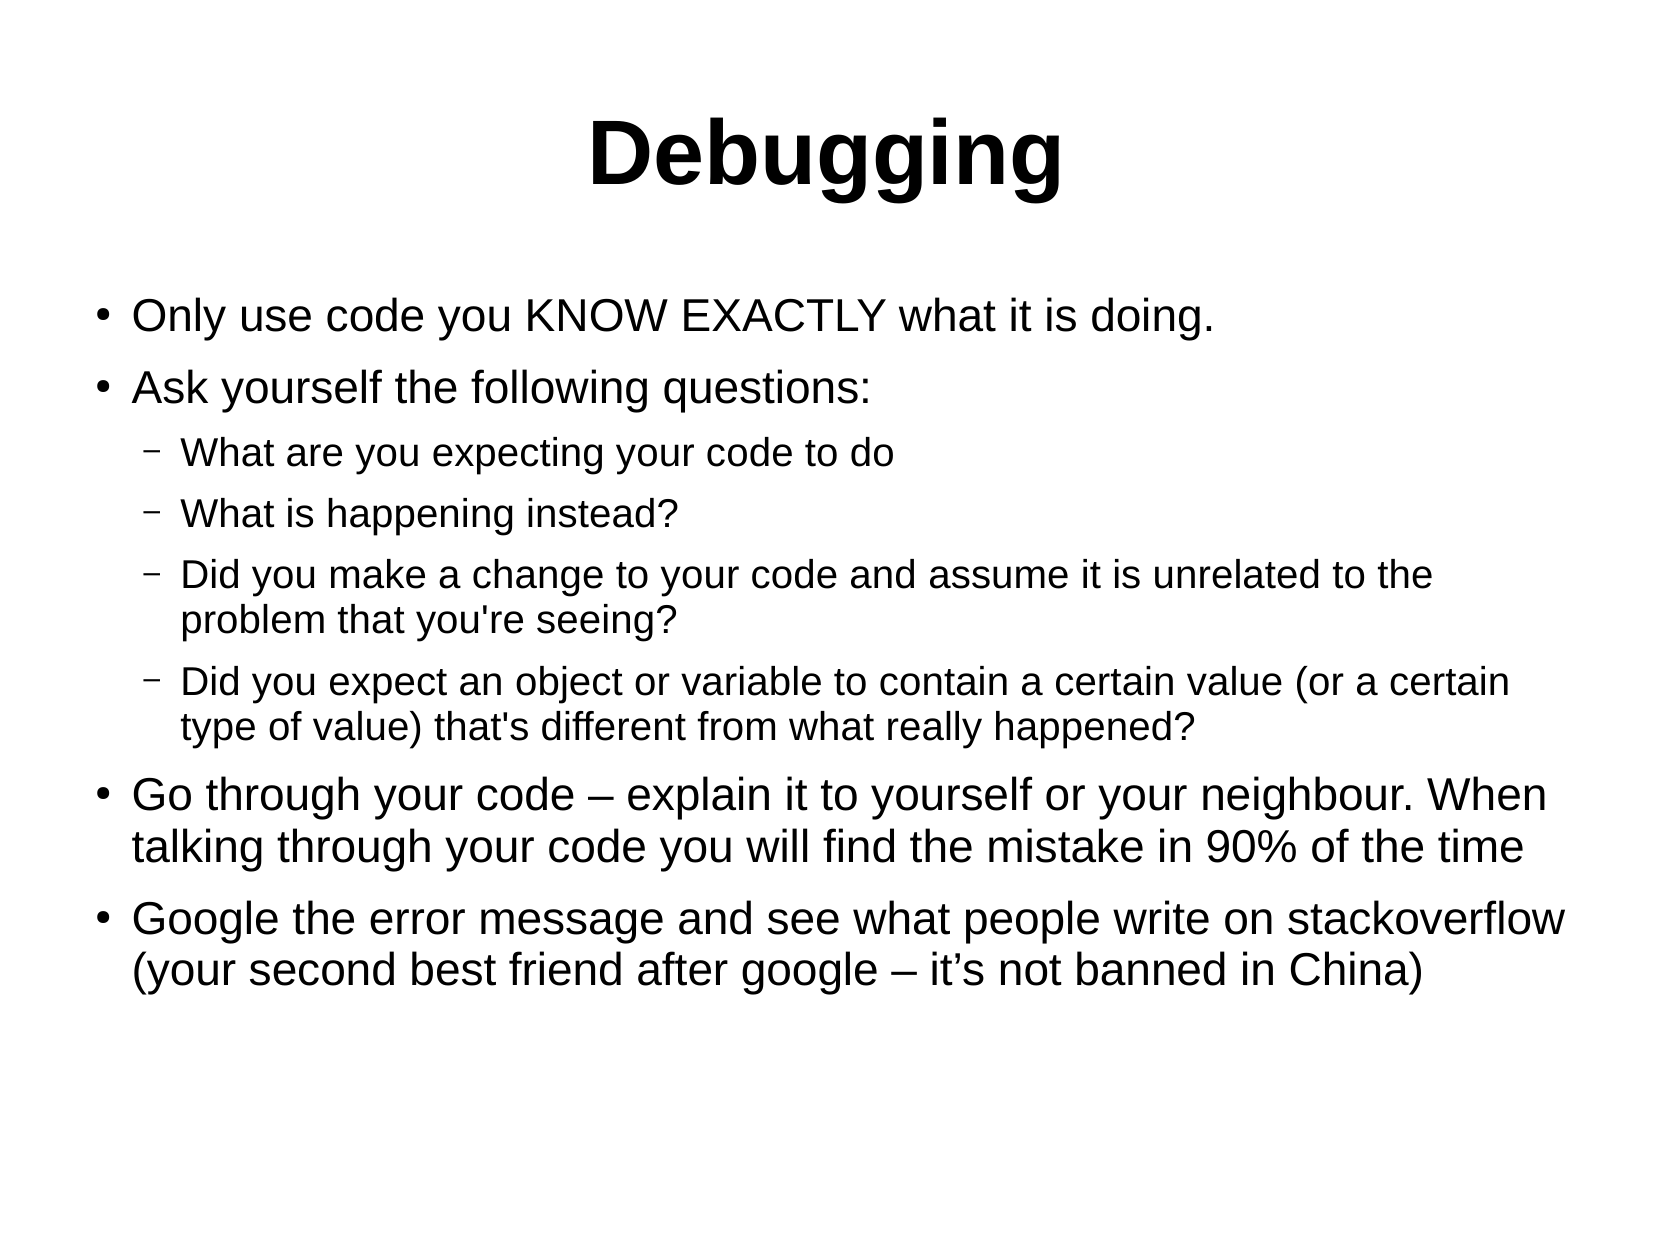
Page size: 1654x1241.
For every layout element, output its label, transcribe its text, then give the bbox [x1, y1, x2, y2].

list Only use code you KNOW EXACTLY what it is doing. Ask yourself the following questions: What are you expecting your code to do What is happening instead? Did you make a change to your code and assume it is unrelated to the problem that you're seeing? Did you expect an object or variable to contain a certain value (or a certain type of value) that's different from what really happened? Go through your code – explain it to yourself or your neighbour. When talking through your code you will find the mistake in 90% of the time Google the error message and see what people write on stackoverflow (your second best friend after google – it’s not banned in China) [82, 290, 1571, 1010]
title Debugging [82, 49, 1571, 257]
